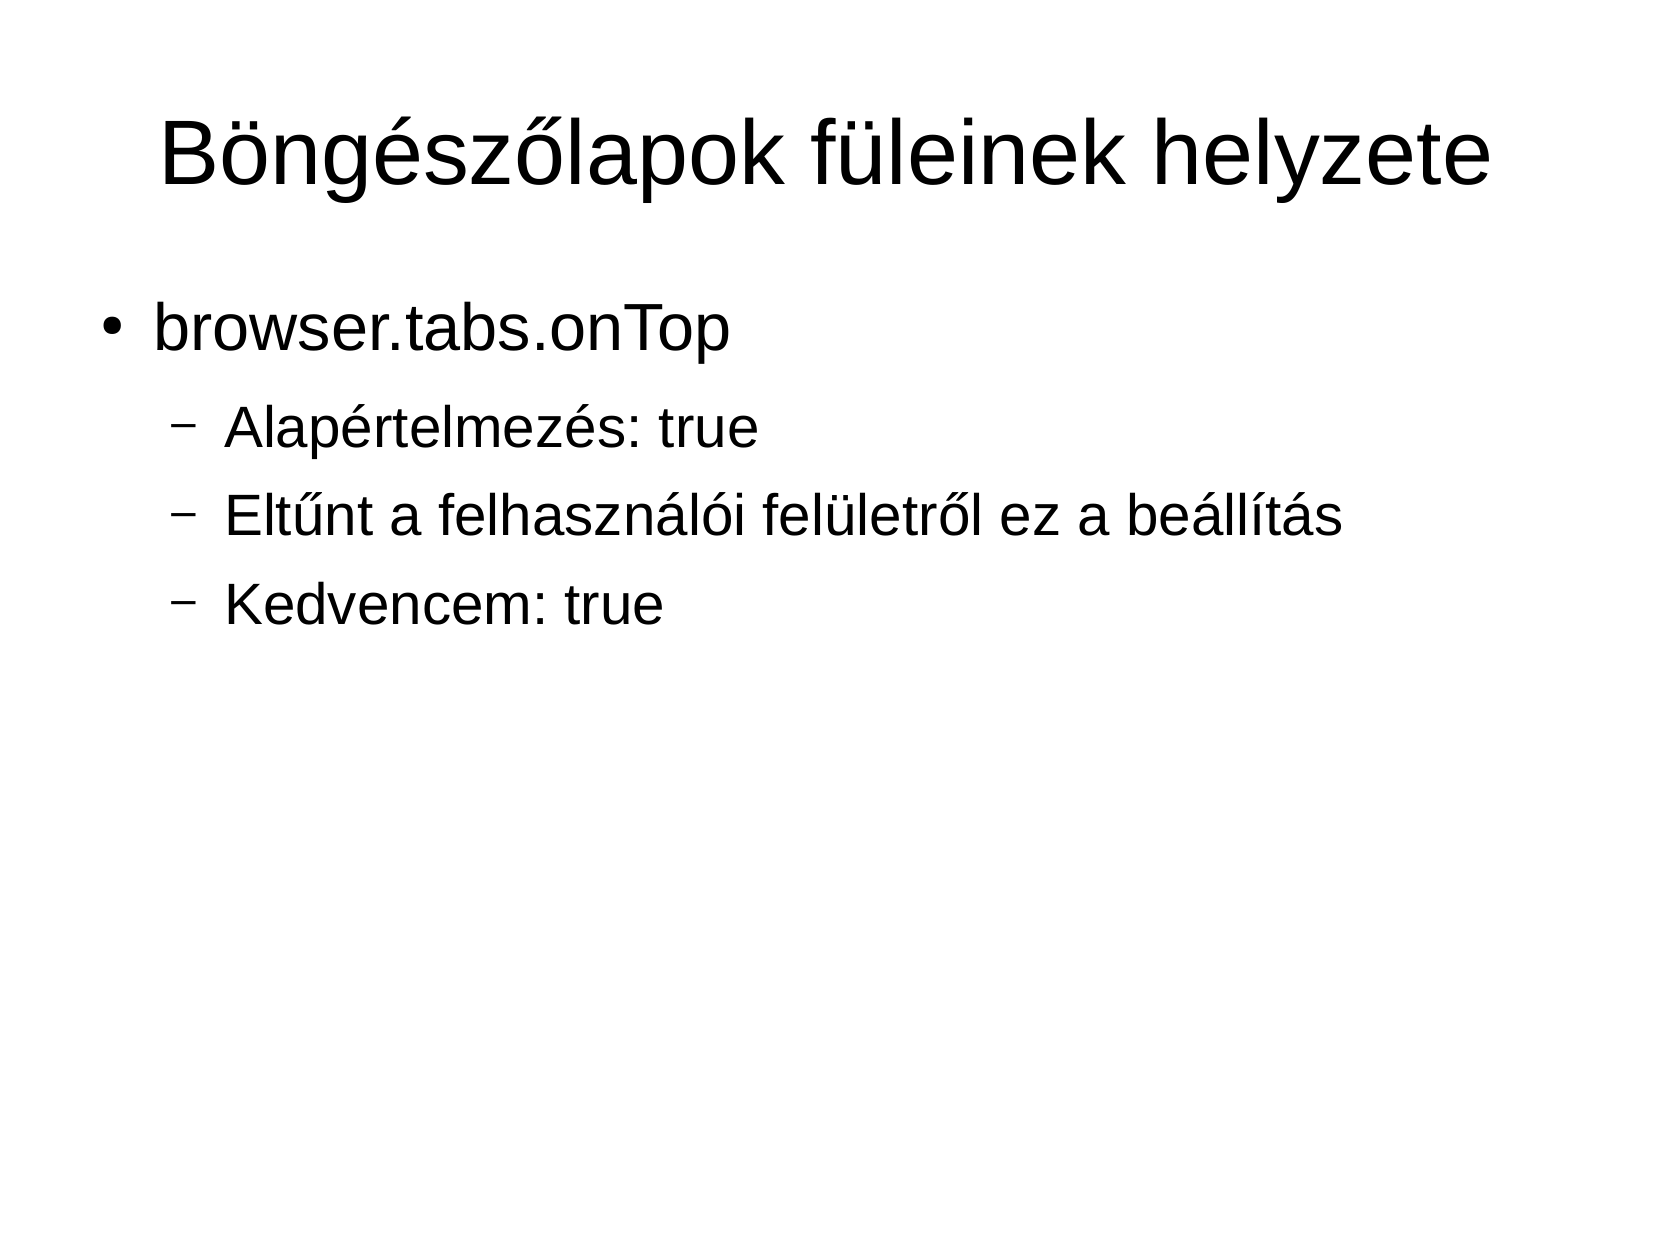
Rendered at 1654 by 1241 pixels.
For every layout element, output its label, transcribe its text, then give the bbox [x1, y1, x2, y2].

list browser.tabs.onTop Alapértelmezés: true Eltűnt a felhasználói felületről ez a beállítás Kedvencem: true [82, 290, 1538, 1010]
title Böngészőlapok füleinek helyzete [82, 49, 1571, 257]
